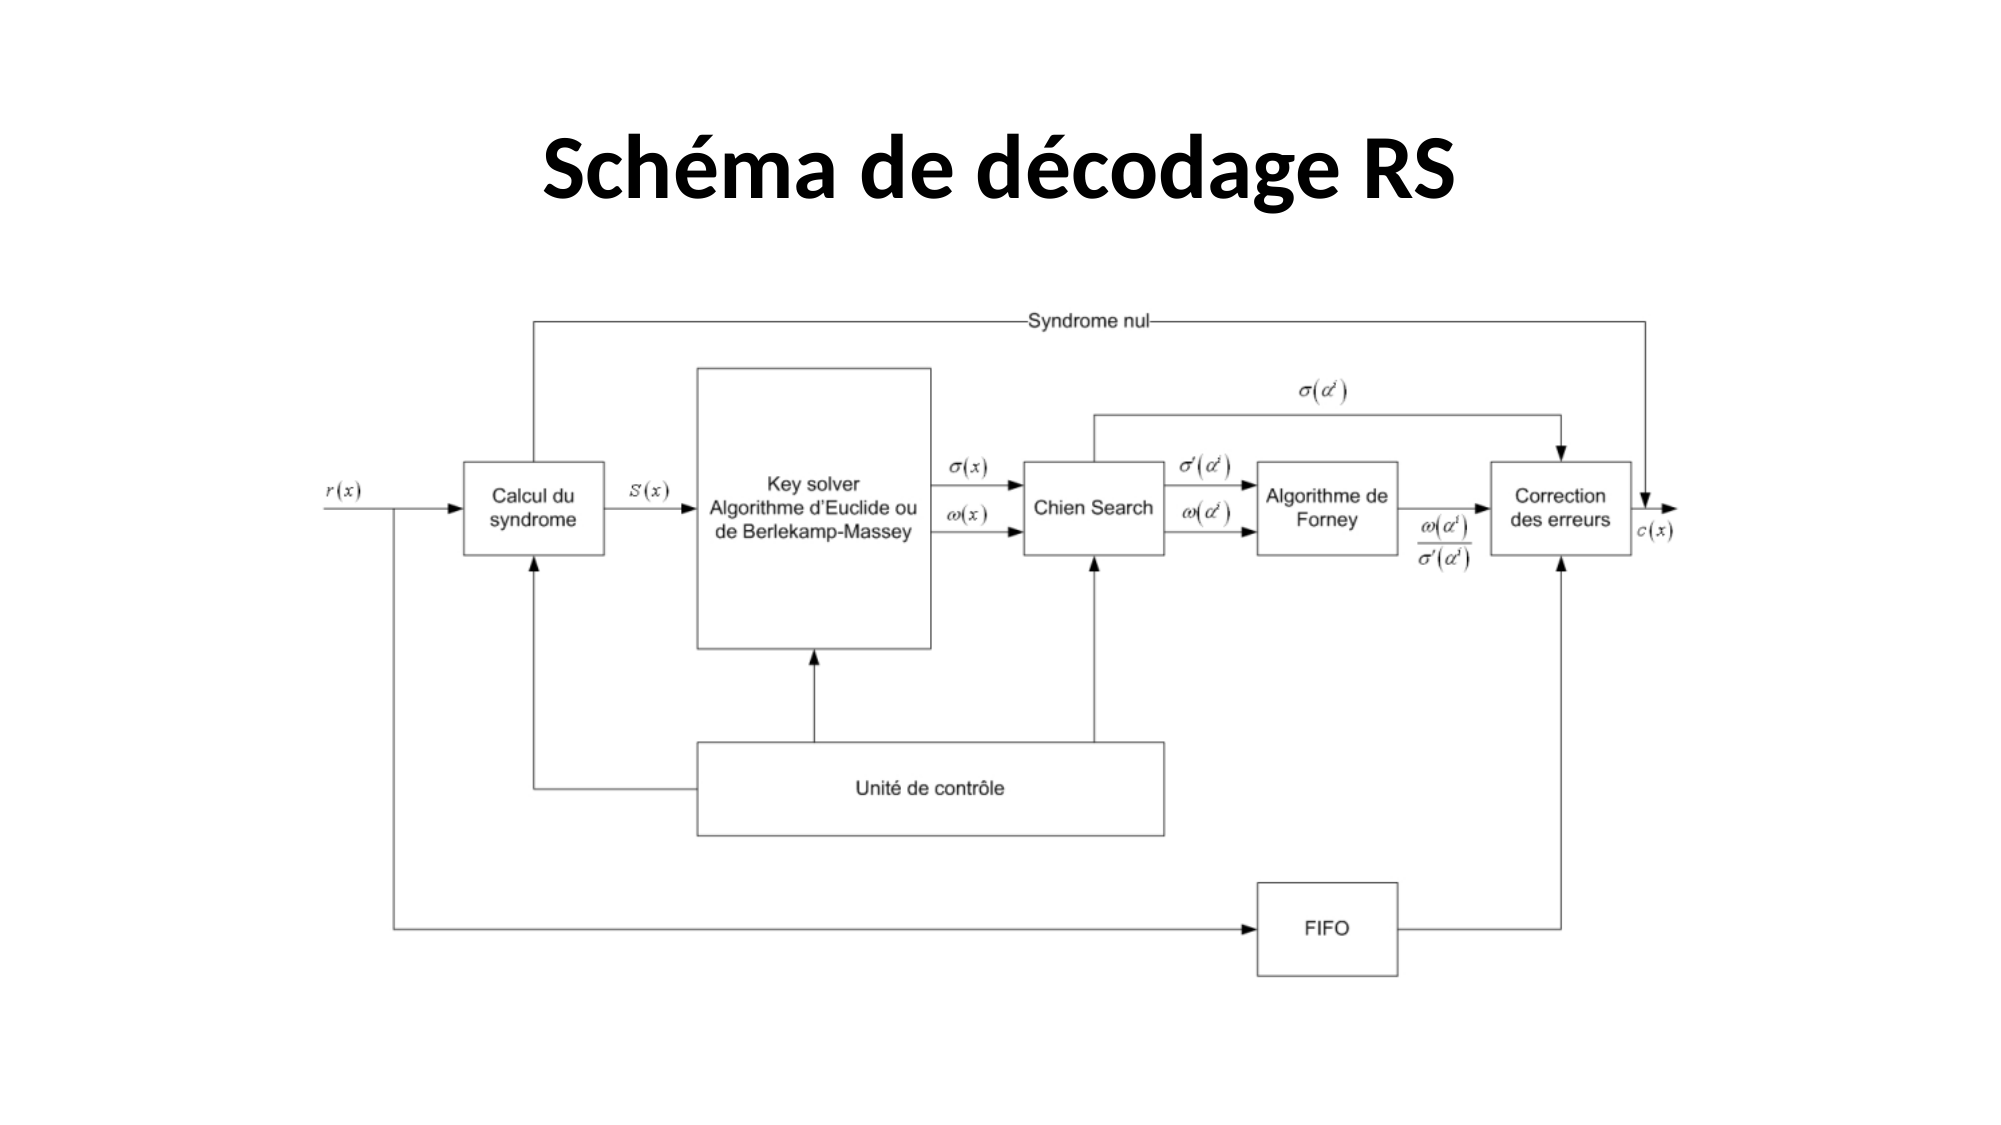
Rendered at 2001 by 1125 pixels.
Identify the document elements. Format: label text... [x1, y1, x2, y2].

picture [272, 277, 1728, 992]
title Schéma de décodage RS [137, 59, 1863, 278]
